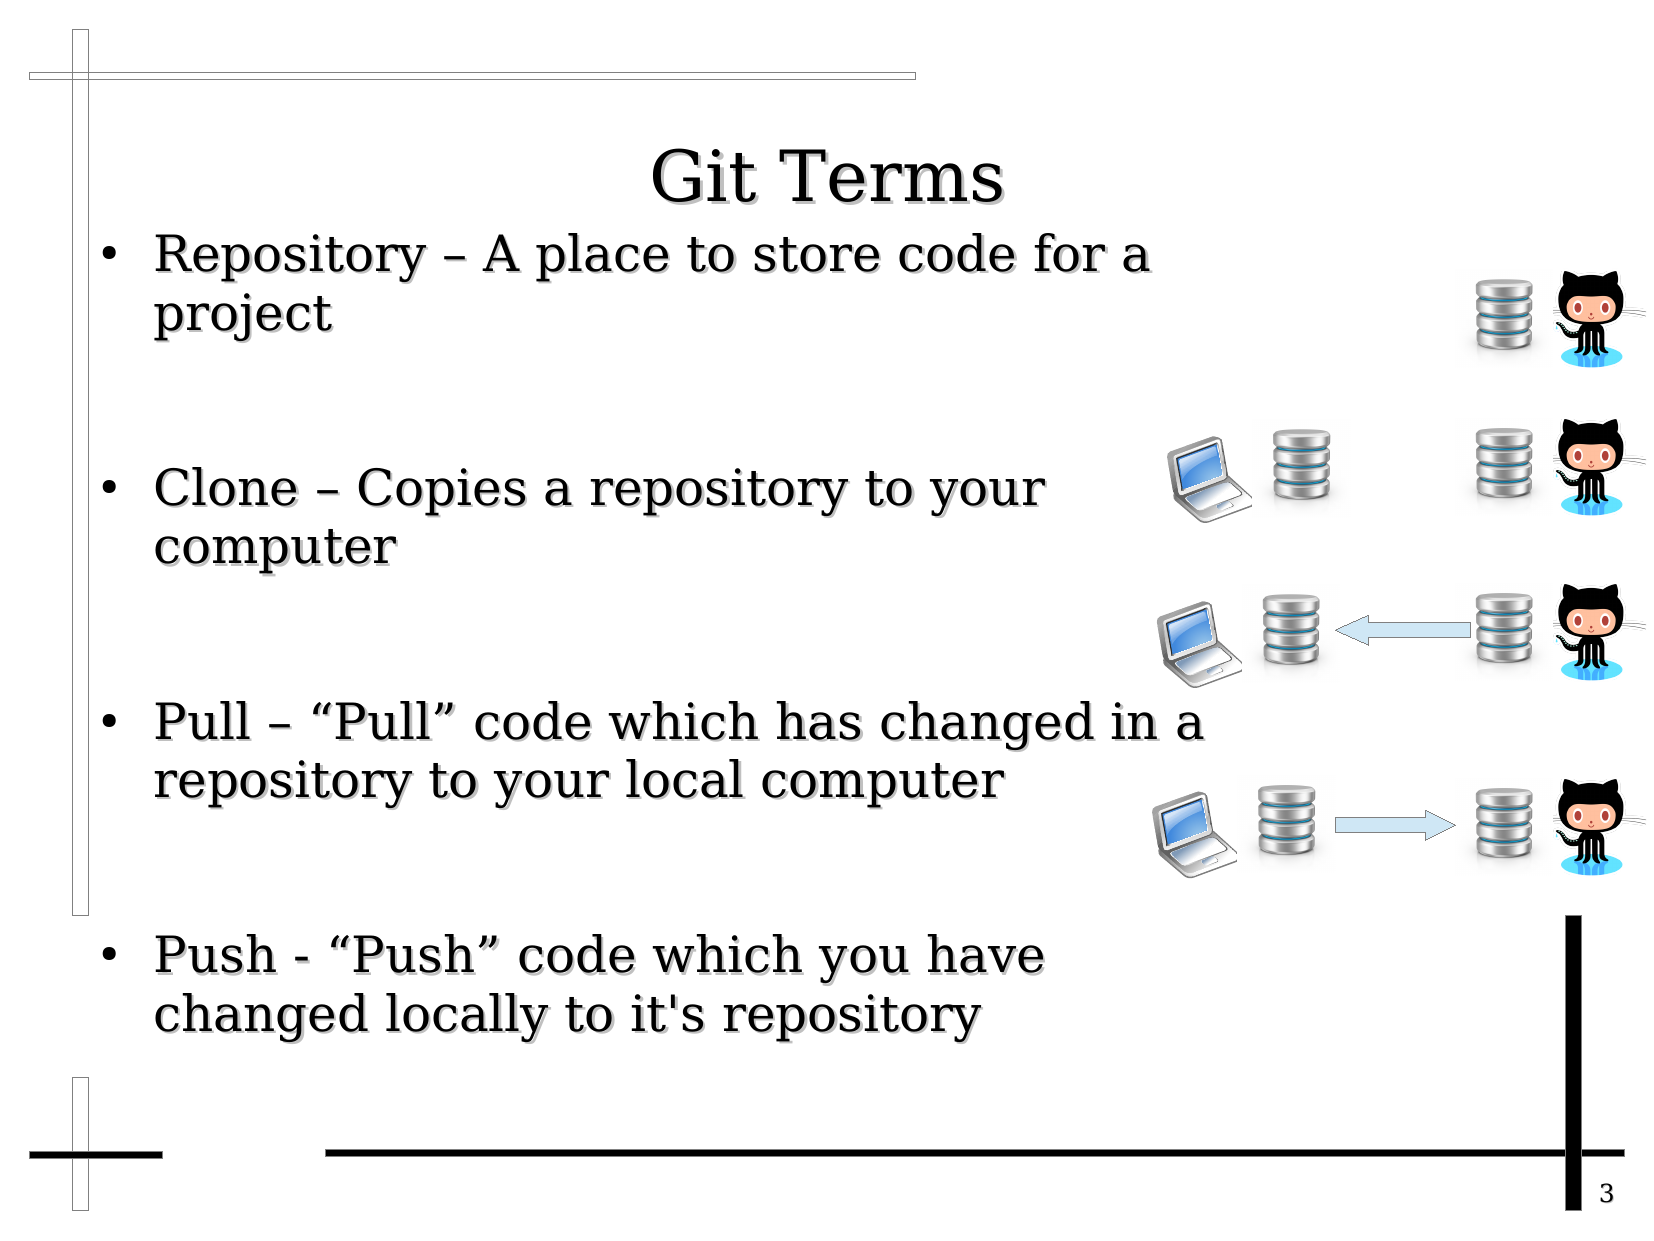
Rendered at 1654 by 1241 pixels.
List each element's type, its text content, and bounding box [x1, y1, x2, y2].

list Repository – A place to store code for a project Clone – Copies a repository to your computer Pull – “Pull” code which has changed in a repository to your local computer Push - “Push” code which you have changed locally to it's repository [82, 225, 1231, 1043]
text_box [1335, 615, 1471, 646]
picture [1455, 764, 1651, 886]
title Git Terms [121, 88, 1534, 266]
picture [1165, 419, 1351, 530]
picture [1155, 584, 1340, 695]
picture [1455, 404, 1651, 526]
picture [1455, 256, 1651, 377]
picture [1455, 569, 1651, 691]
picture [1150, 775, 1336, 886]
text_box [1335, 810, 1456, 841]
